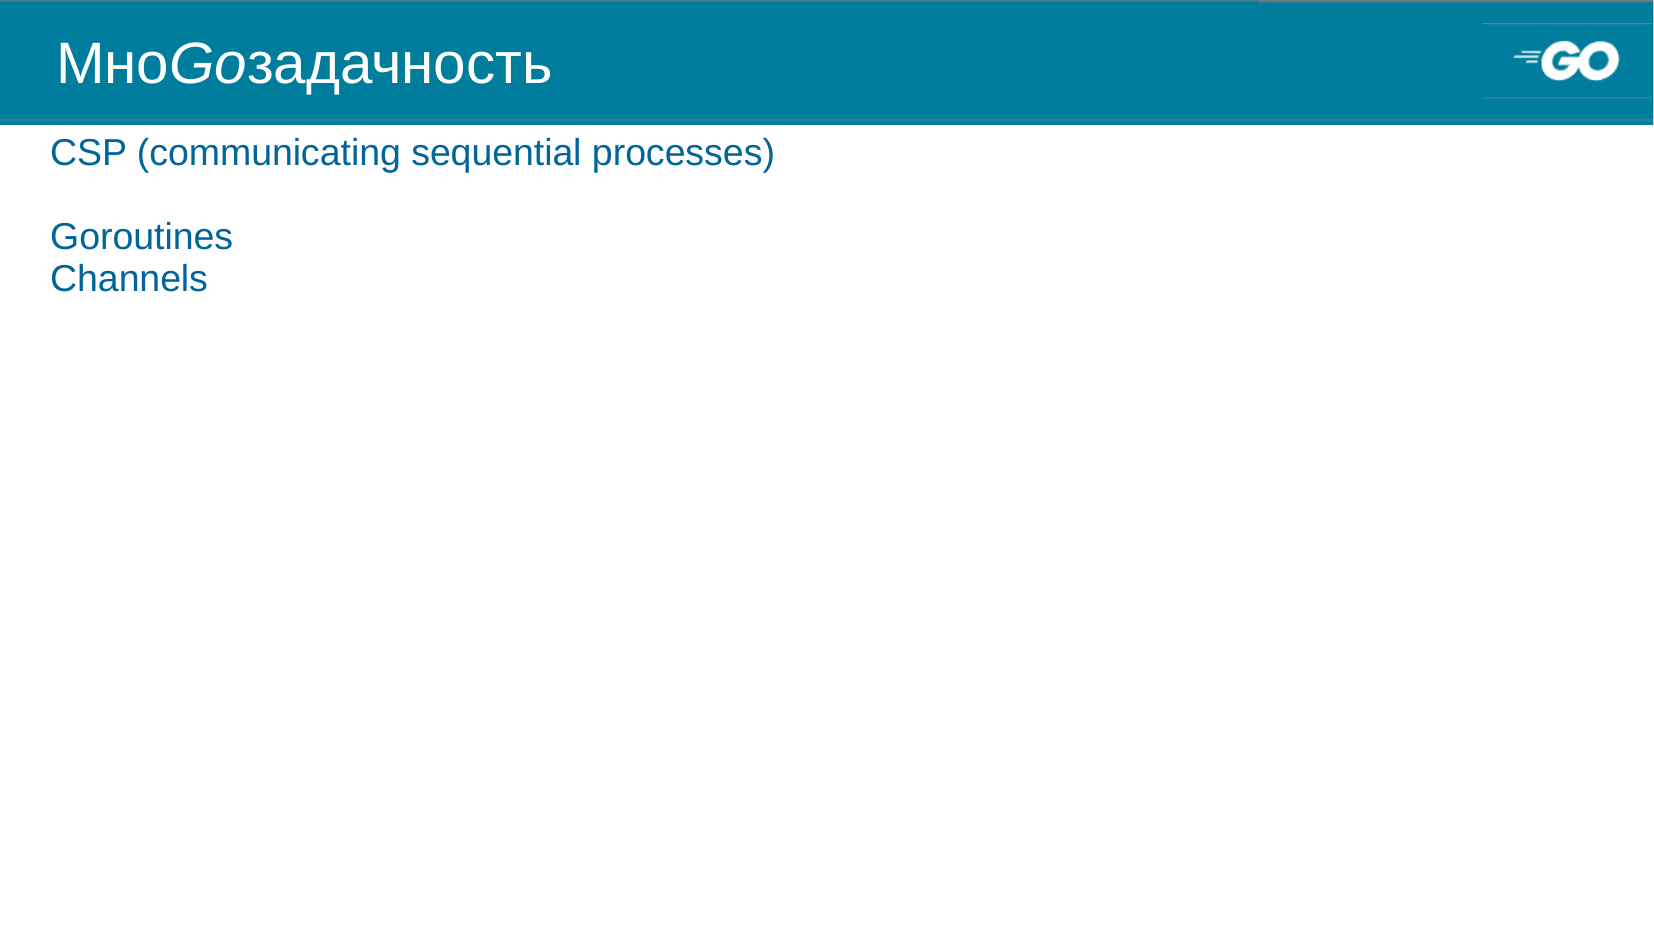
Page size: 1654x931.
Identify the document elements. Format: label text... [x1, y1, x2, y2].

text_box МноGoзадачность [41, 23, 1495, 104]
text_box CSP (communicating sequential processes) Goroutines Channels [35, 124, 1619, 898]
picture [1542, 41, 1619, 81]
